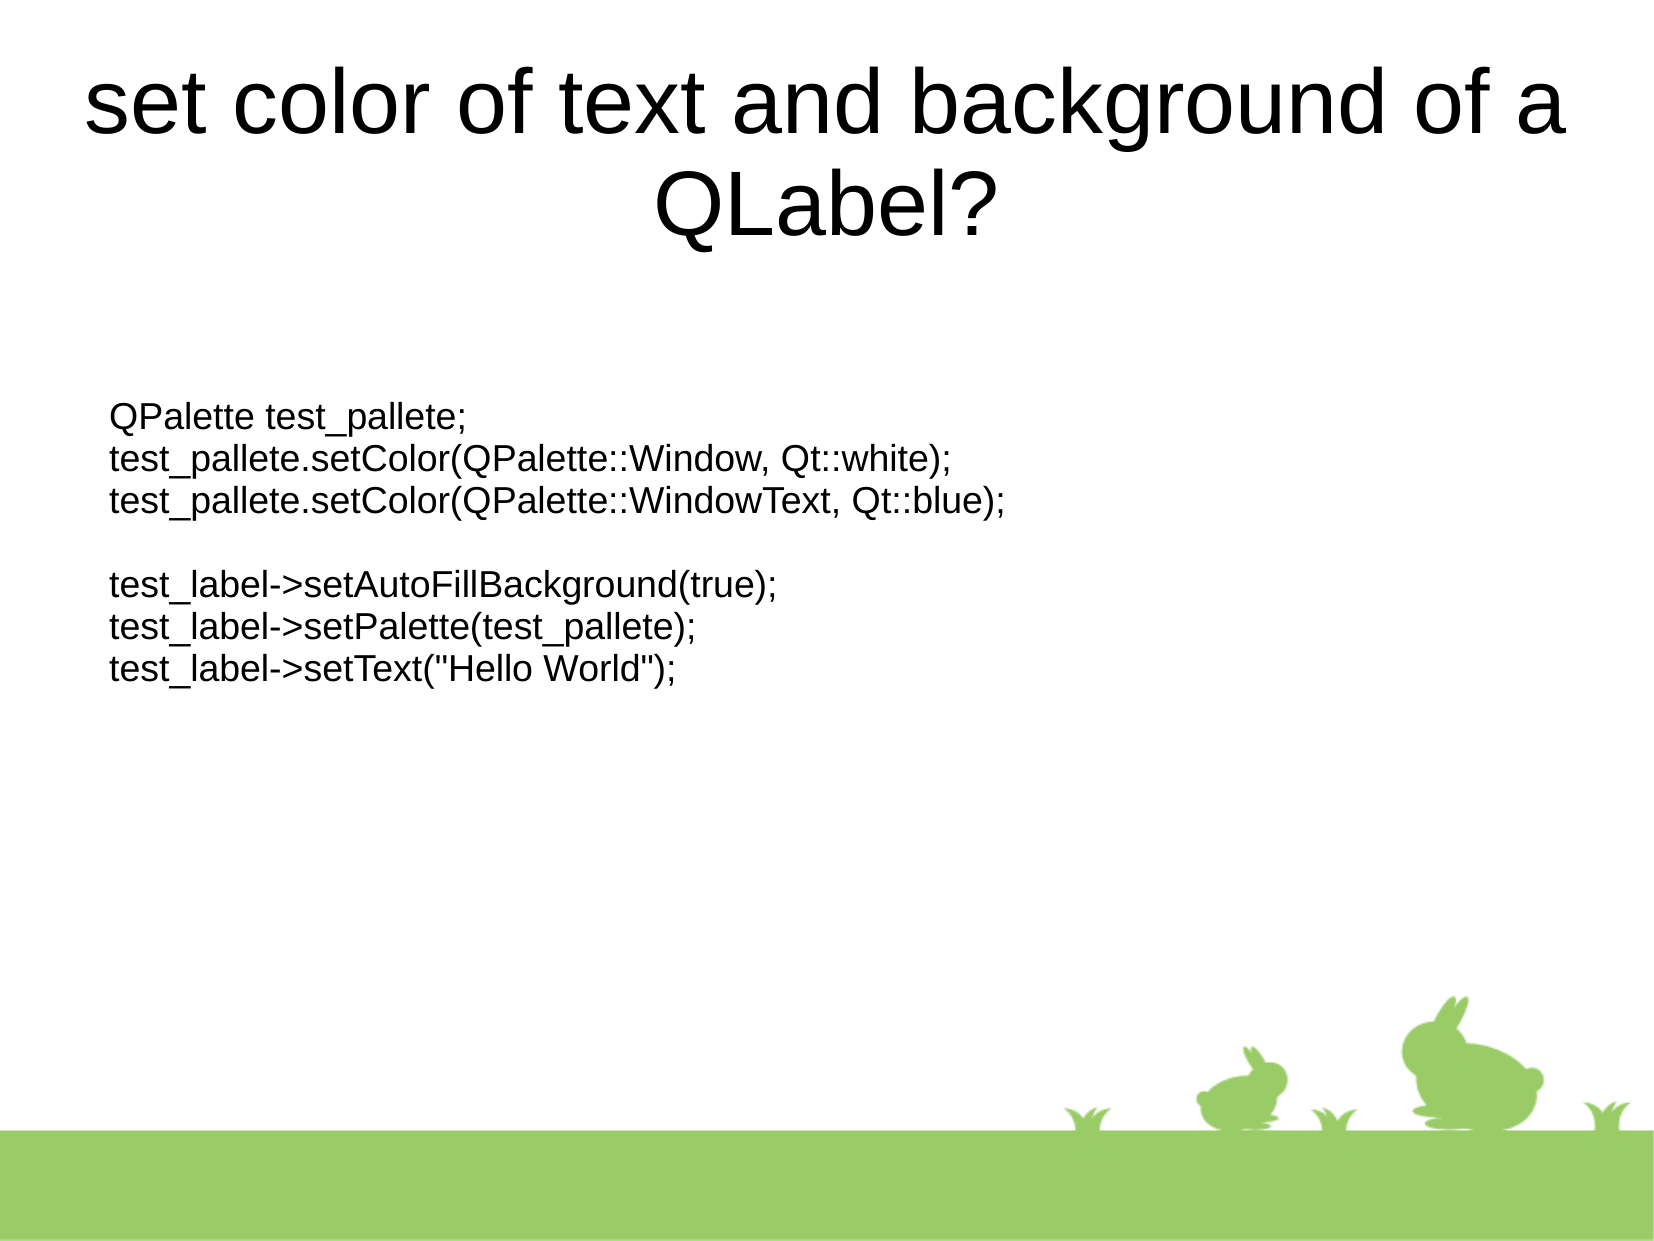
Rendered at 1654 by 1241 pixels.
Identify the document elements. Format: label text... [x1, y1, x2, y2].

picture [0, 0, 1654, 1241]
title set color of text and background of a QLabel? [82, 49, 1571, 257]
text_box QPalette test_pallete; test_pallete.setColor(QPalette::Window, Qt::white); test_pallete.setColor(QPalette::WindowText, Qt::blue); test_label->setAutoFillBackground(true); test_label->setPalette(test_pallete); test_label->setText("Hello World"); [94, 388, 1022, 697]
